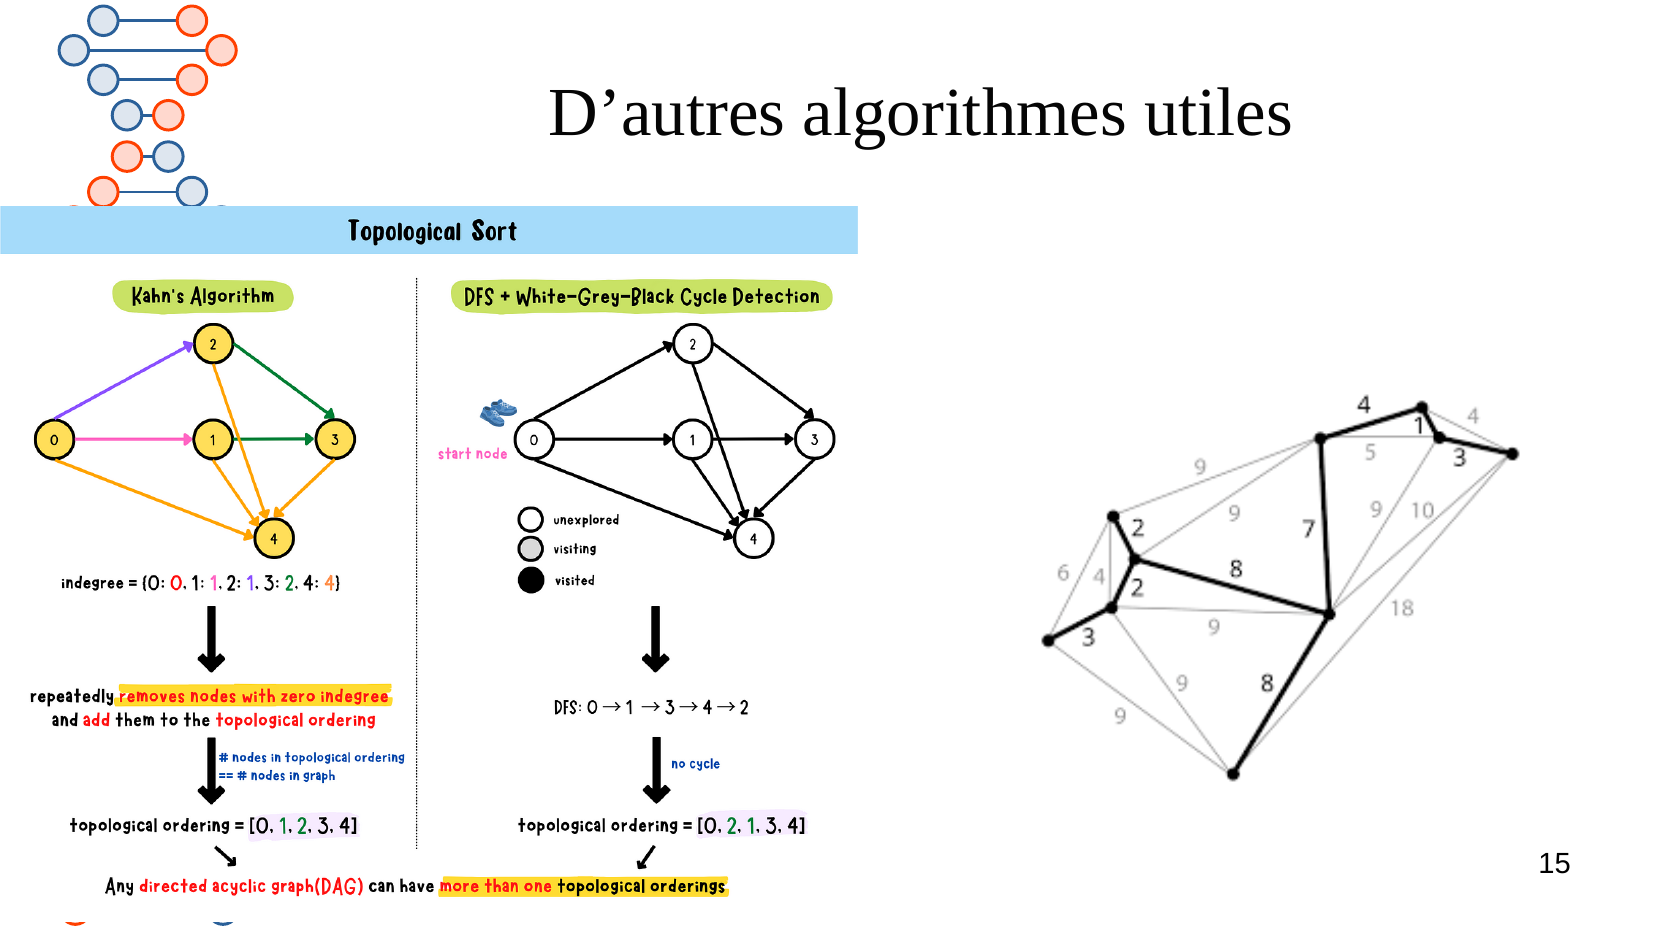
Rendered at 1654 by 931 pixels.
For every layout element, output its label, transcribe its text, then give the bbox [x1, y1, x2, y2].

picture [1026, 385, 1536, 798]
picture [0, 206, 858, 922]
title D’autres algorithmes utiles [265, 35, 1595, 189]
